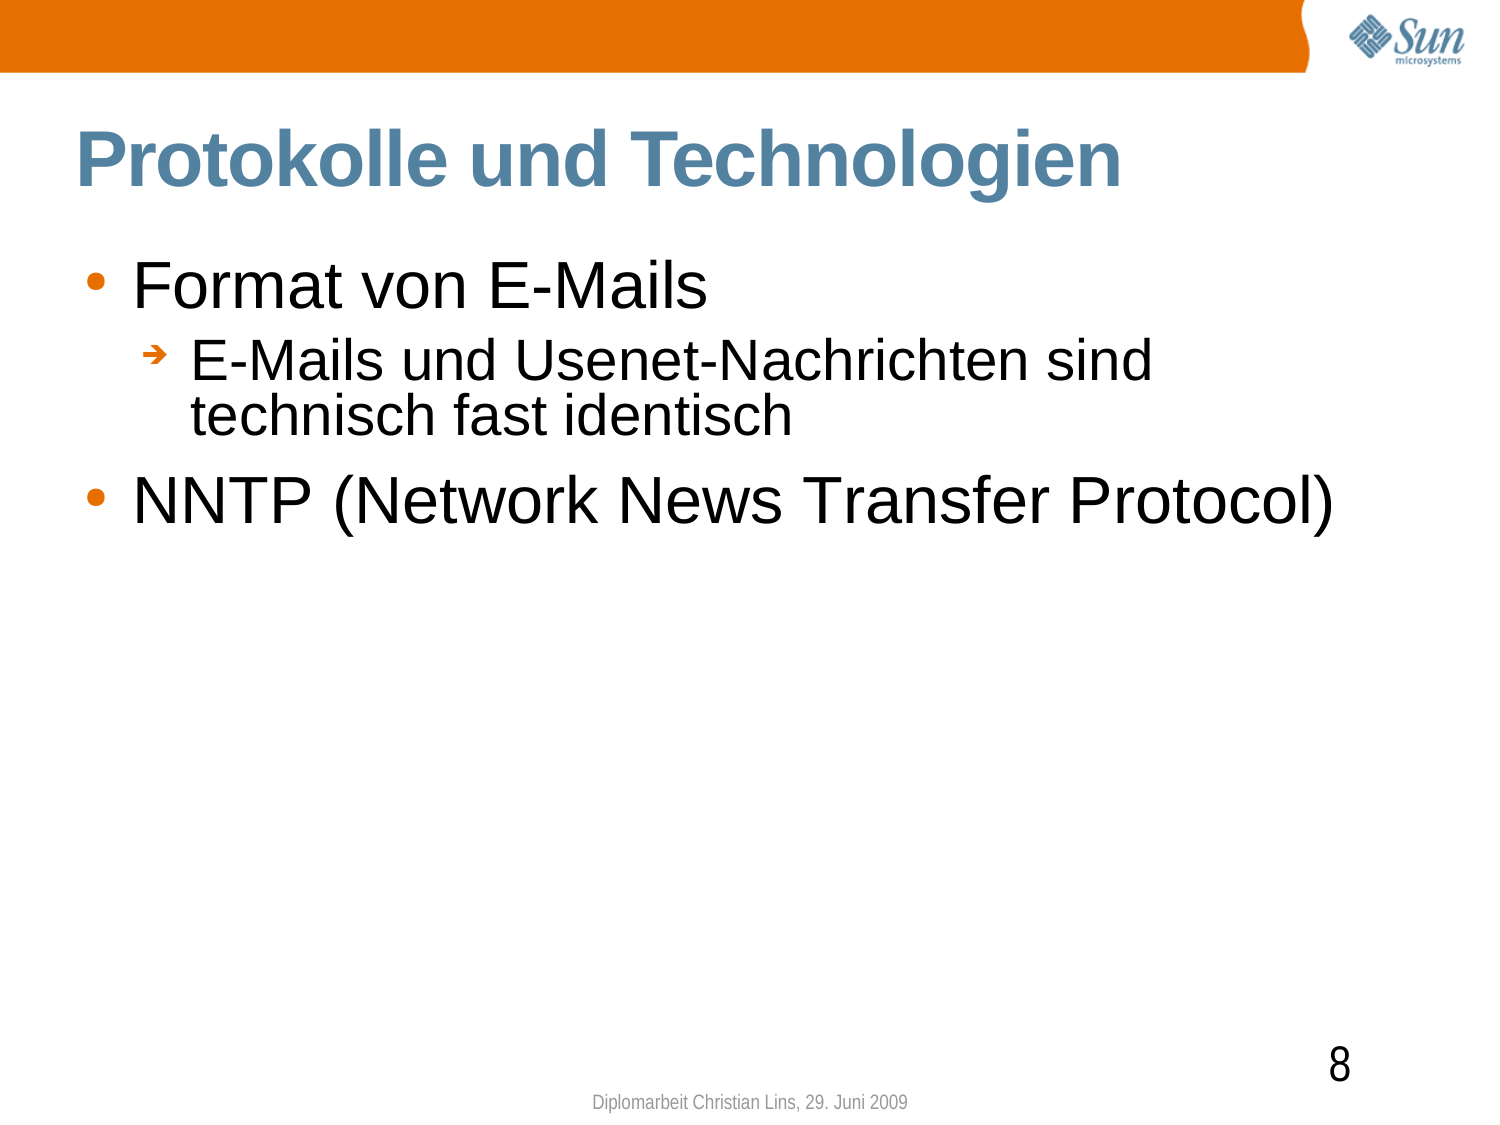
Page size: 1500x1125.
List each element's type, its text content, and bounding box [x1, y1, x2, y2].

picture [0, 0, 1500, 75]
list Format von E-Mails E-Mails und Usenet-Nachrichten sind technisch fast identisch NNTP (Network News Transfer Protocol) [64, 257, 1402, 952]
title Protokolle und Technologien [75, 122, 1438, 228]
